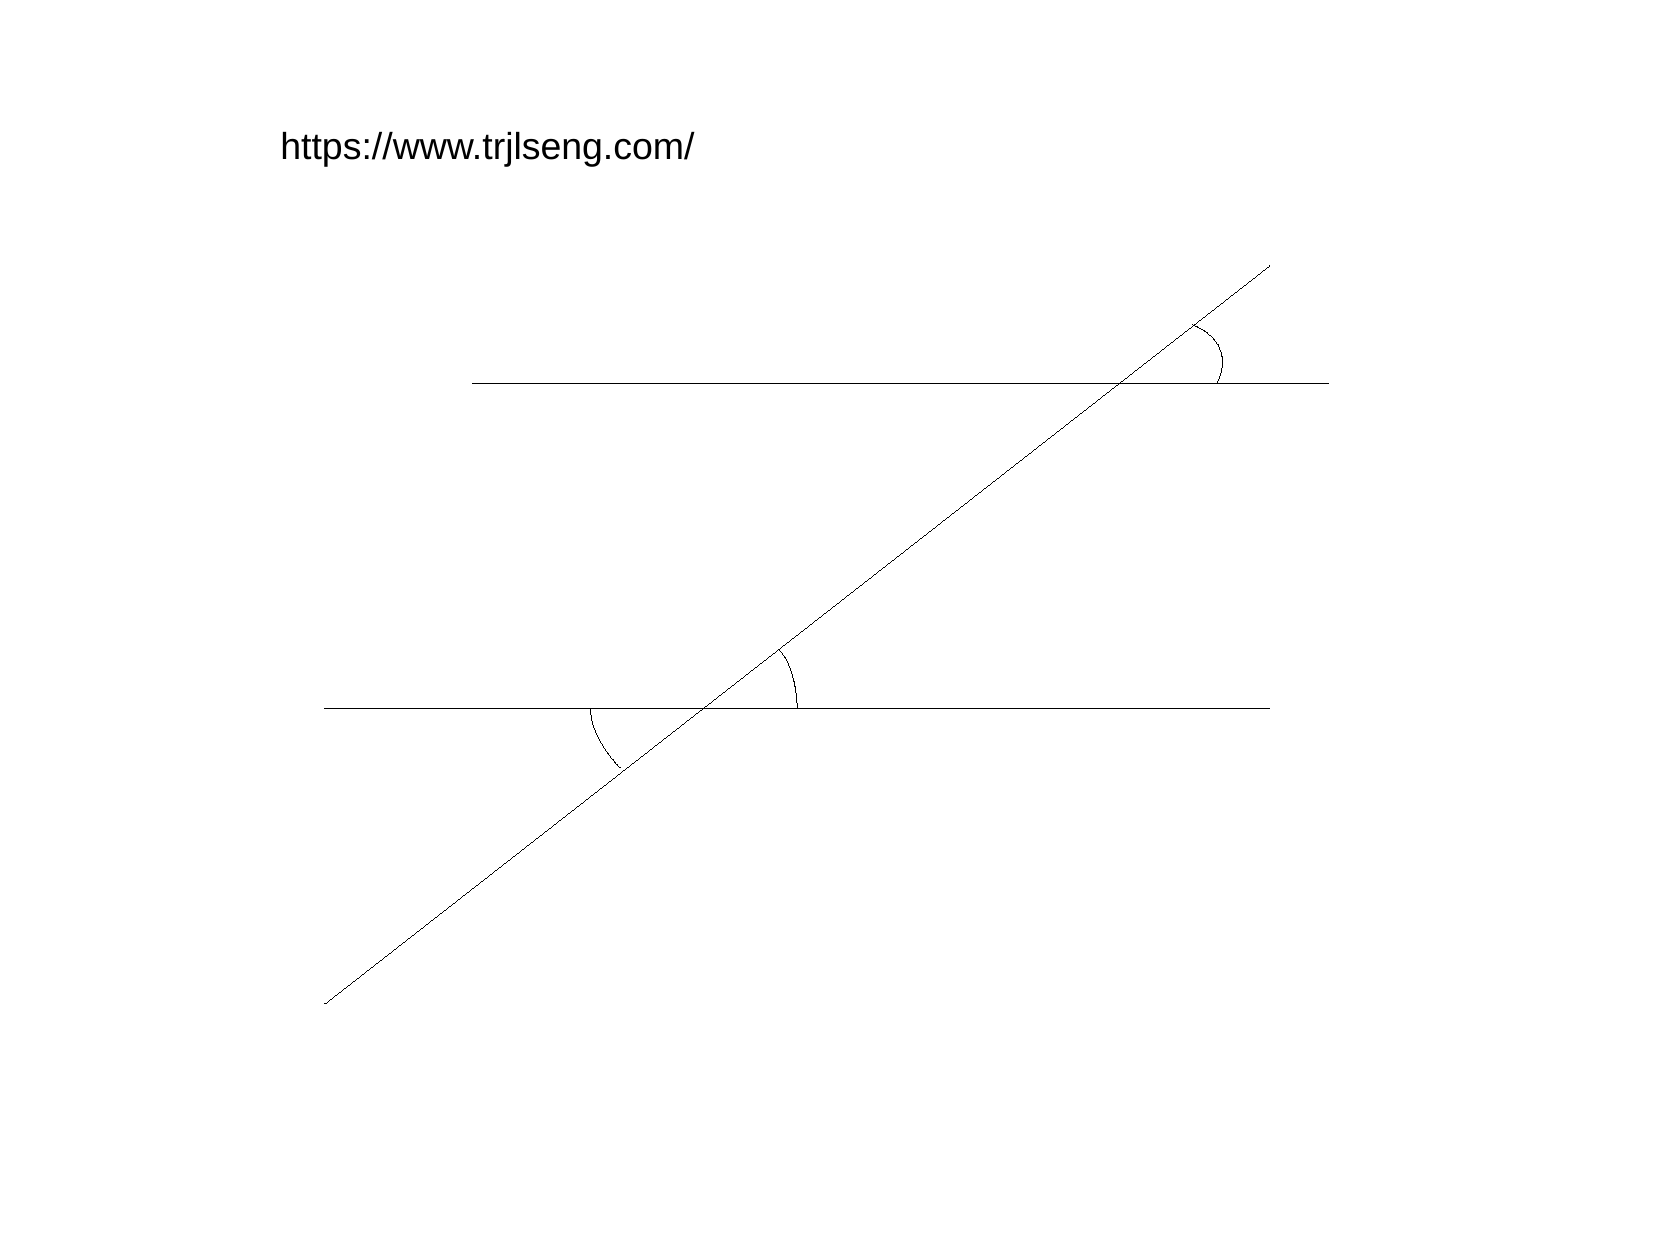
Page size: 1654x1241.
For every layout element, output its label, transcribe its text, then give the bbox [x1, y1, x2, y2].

text_box https://www.trjlseng.com/ [265, 118, 1290, 175]
